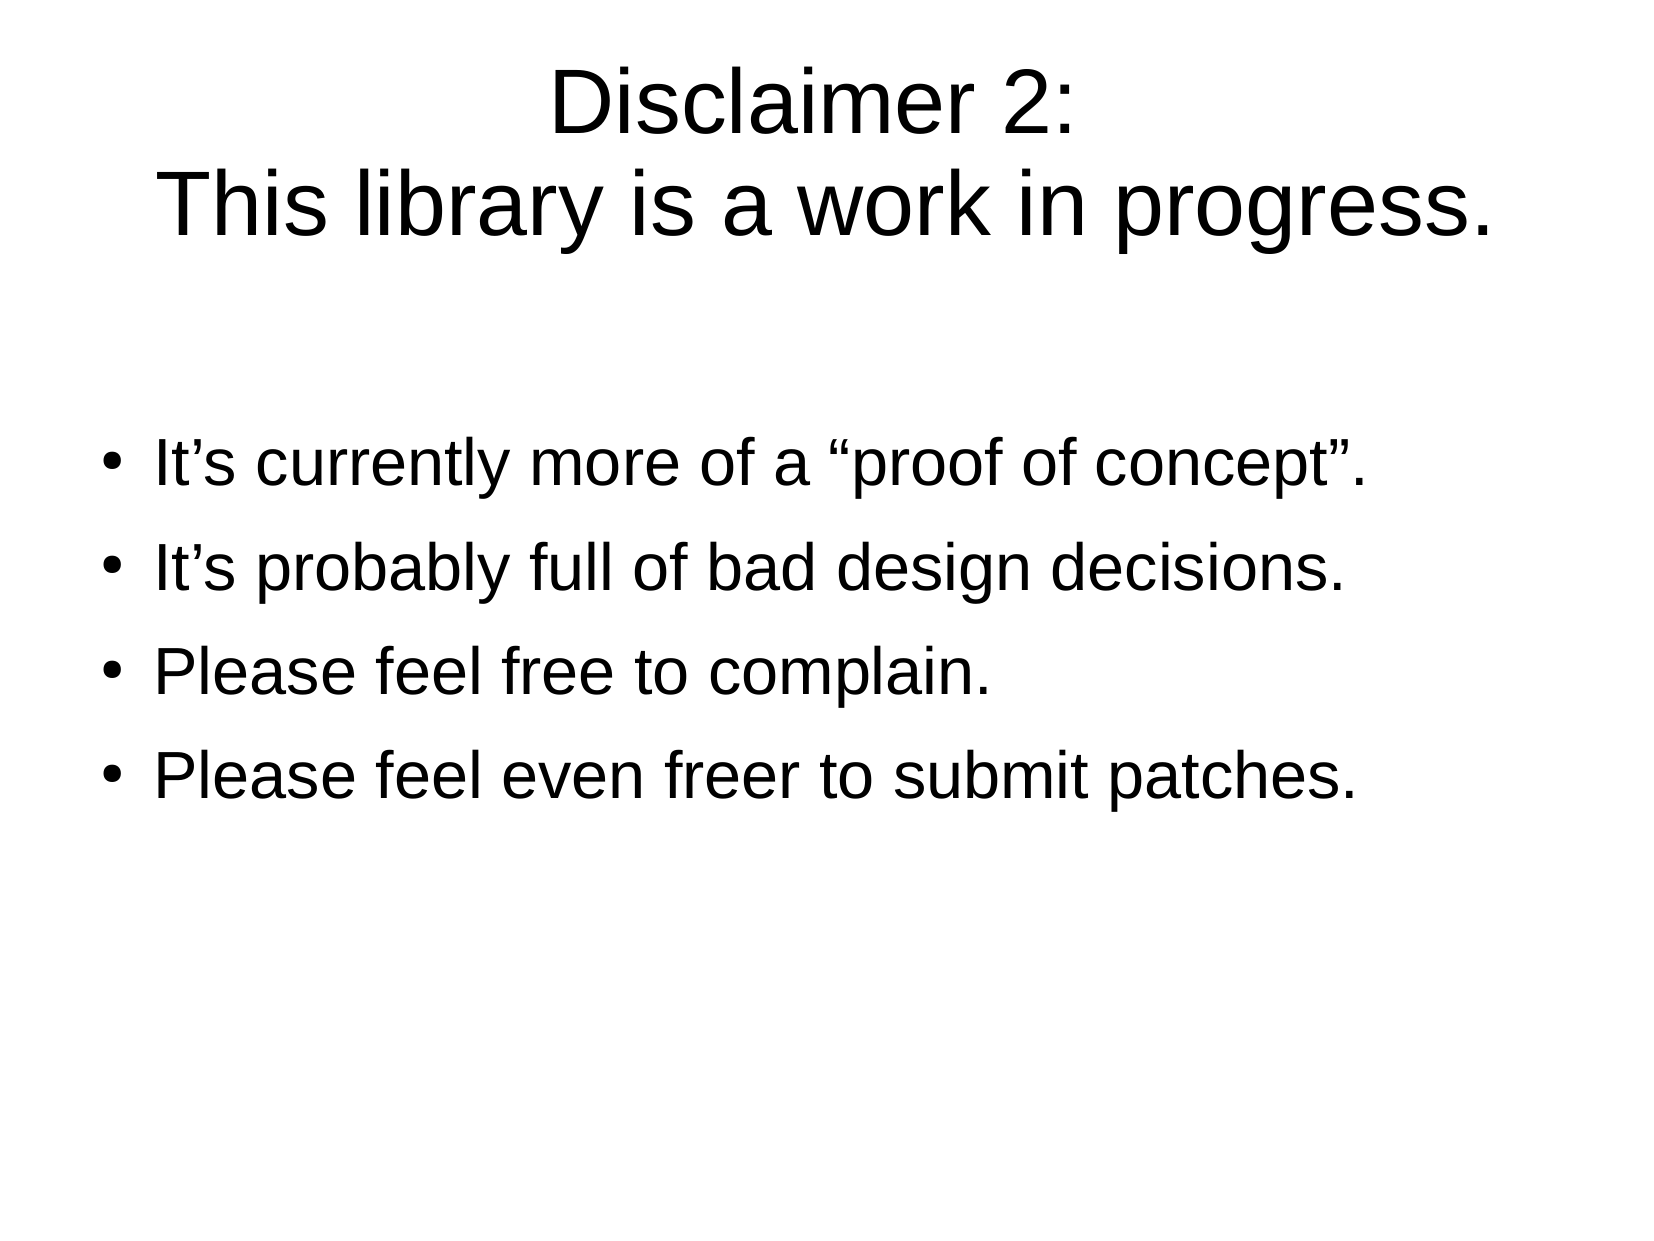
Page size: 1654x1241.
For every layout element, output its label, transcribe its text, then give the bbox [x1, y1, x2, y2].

title Disclaimer 2: This library is a work in progress. [82, 49, 1571, 257]
list It’s currently more of a “proof of concept”. It’s probably full of bad design decisions. Please feel free to complain. Please feel even freer to submit patches. [82, 425, 1583, 1010]
